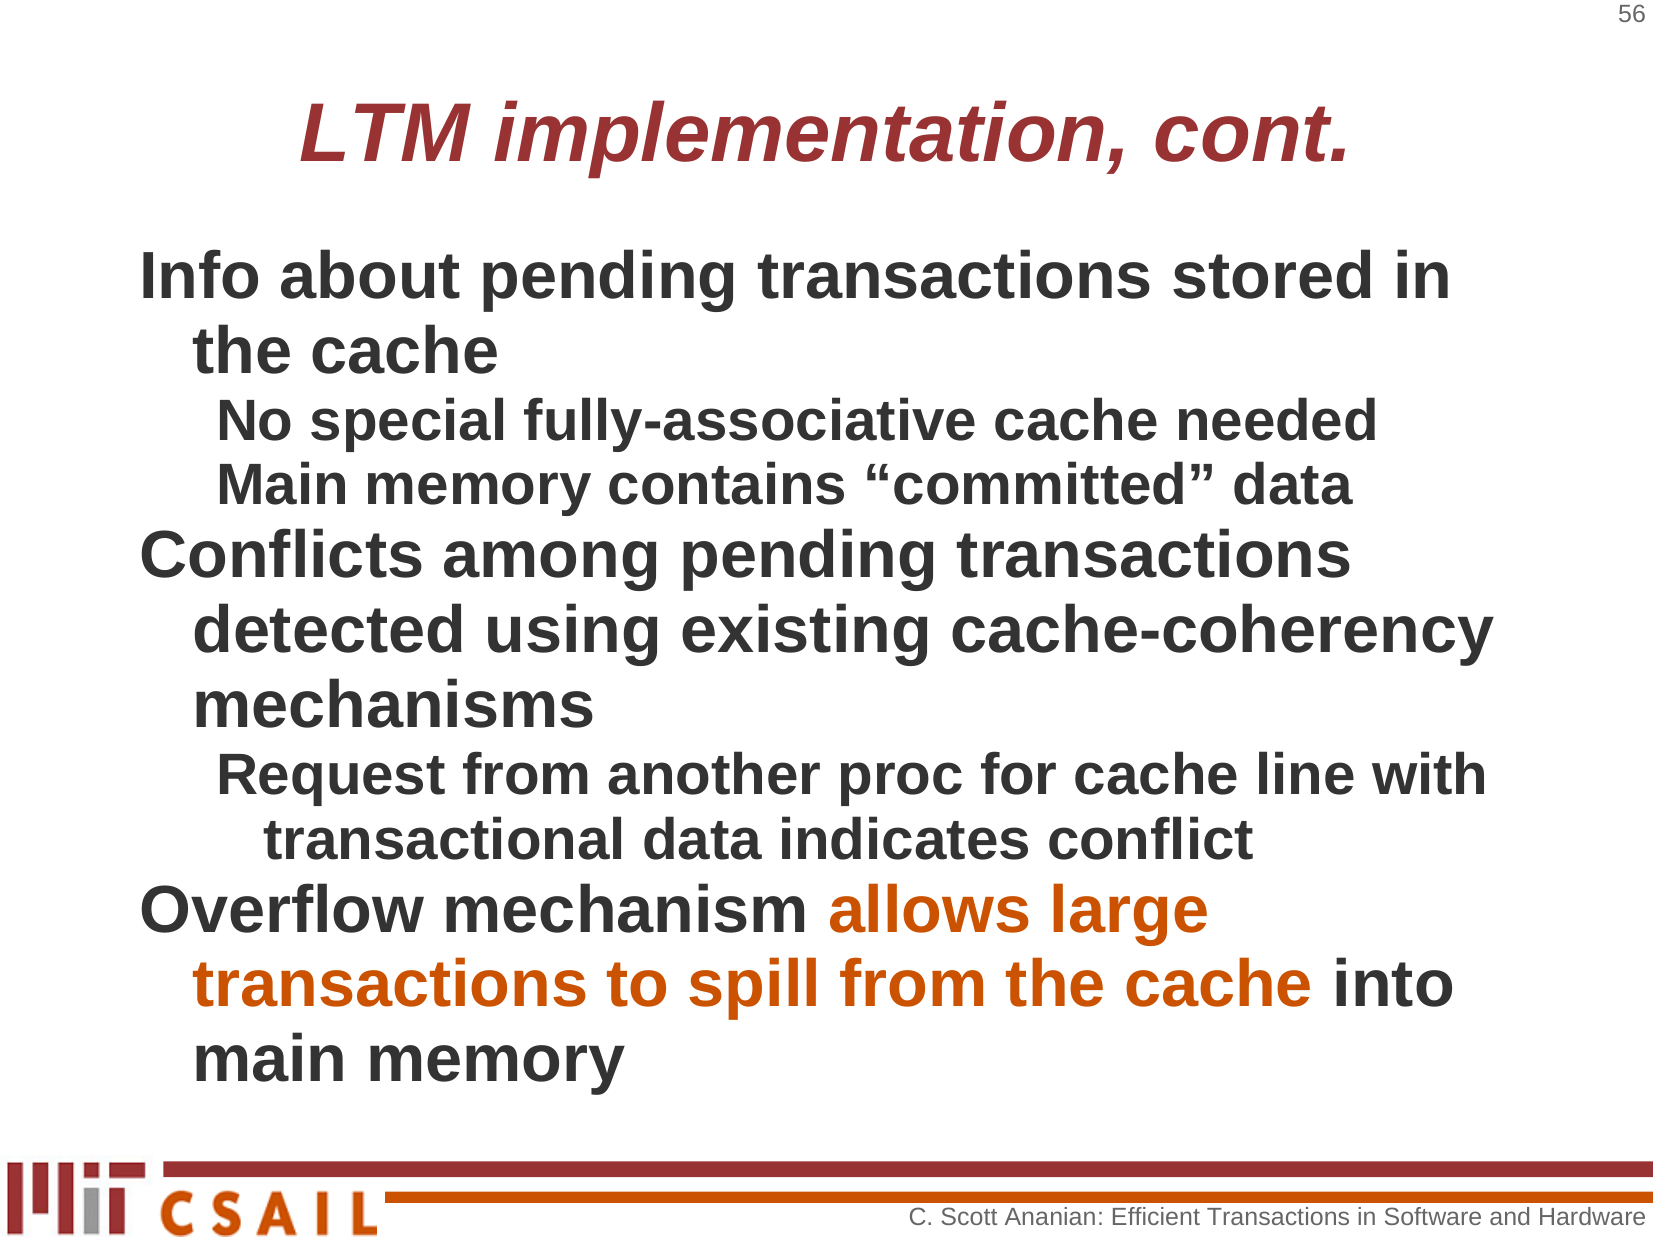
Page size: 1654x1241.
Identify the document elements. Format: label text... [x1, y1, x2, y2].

picture [0, 1155, 377, 1237]
title LTM implementation, cont. [52, 28, 1601, 237]
list Info about pending transactions stored in the cache No special fully-associative cache needed Main memory contains “committed” data Conflicts among pending transactions detected using existing cache-coherency mechanisms Request from another proc for cache line with transactional data indicates conflict Overflow mechanism allows large transactions to spill from the cache into main memory [121, 237, 1561, 1133]
